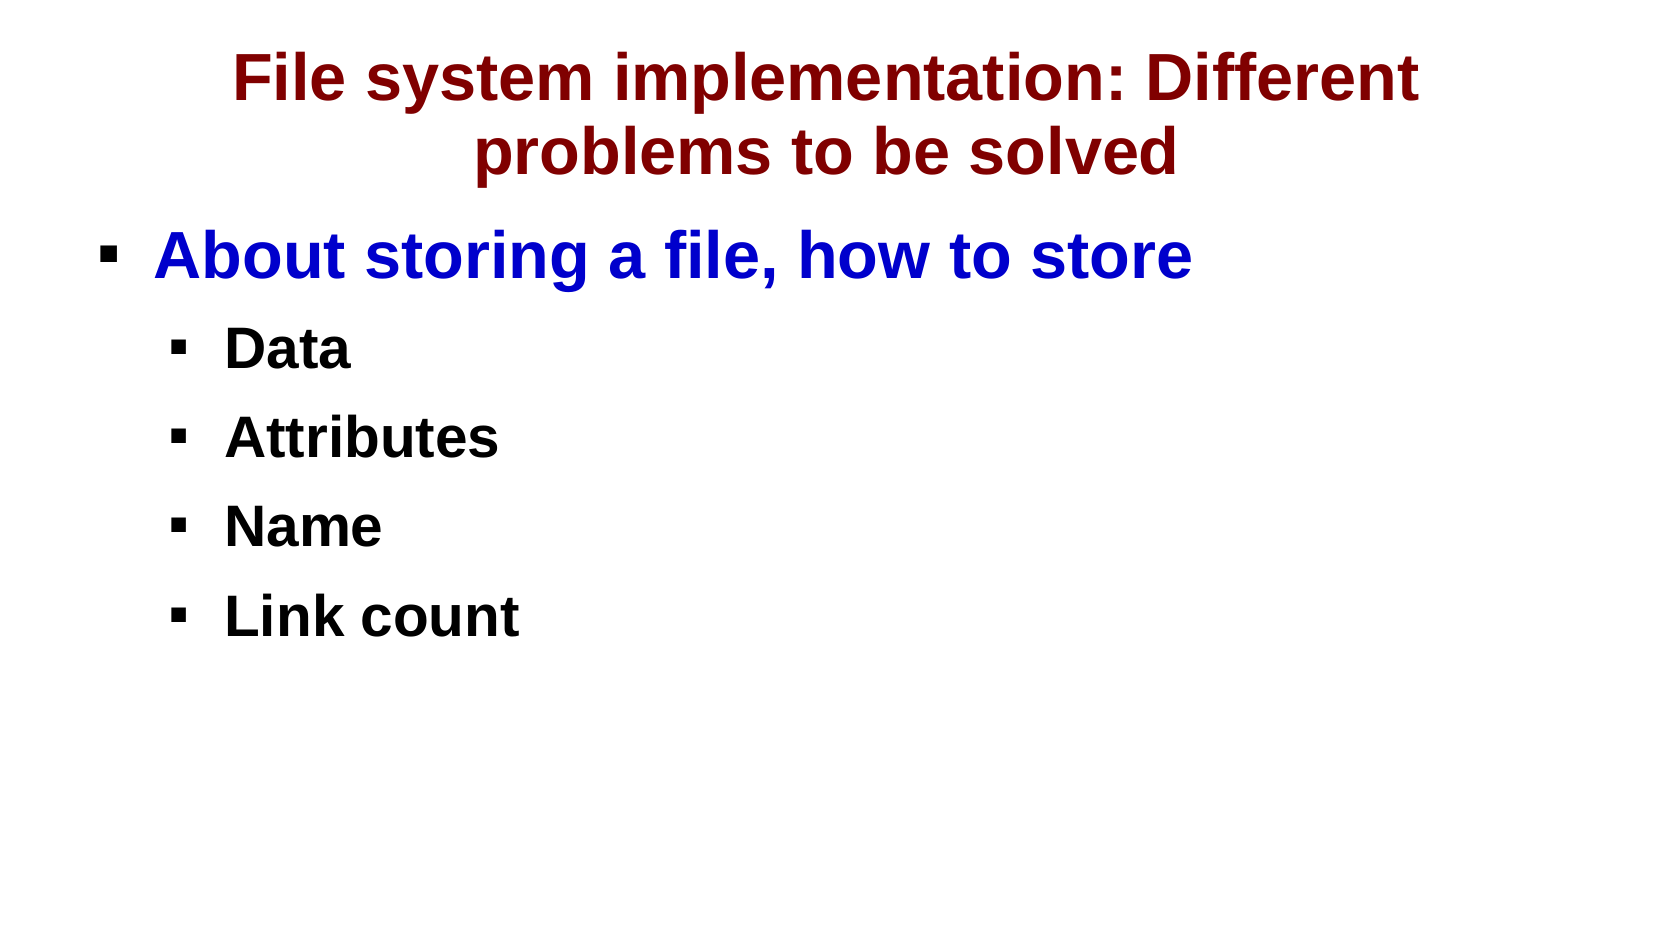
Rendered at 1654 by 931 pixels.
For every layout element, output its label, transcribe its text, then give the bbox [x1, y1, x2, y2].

list About storing a file, how to store Data Attributes Name Link count [82, 217, 1571, 757]
title File system implementation: Different problems to be solved [82, 36, 1571, 193]
